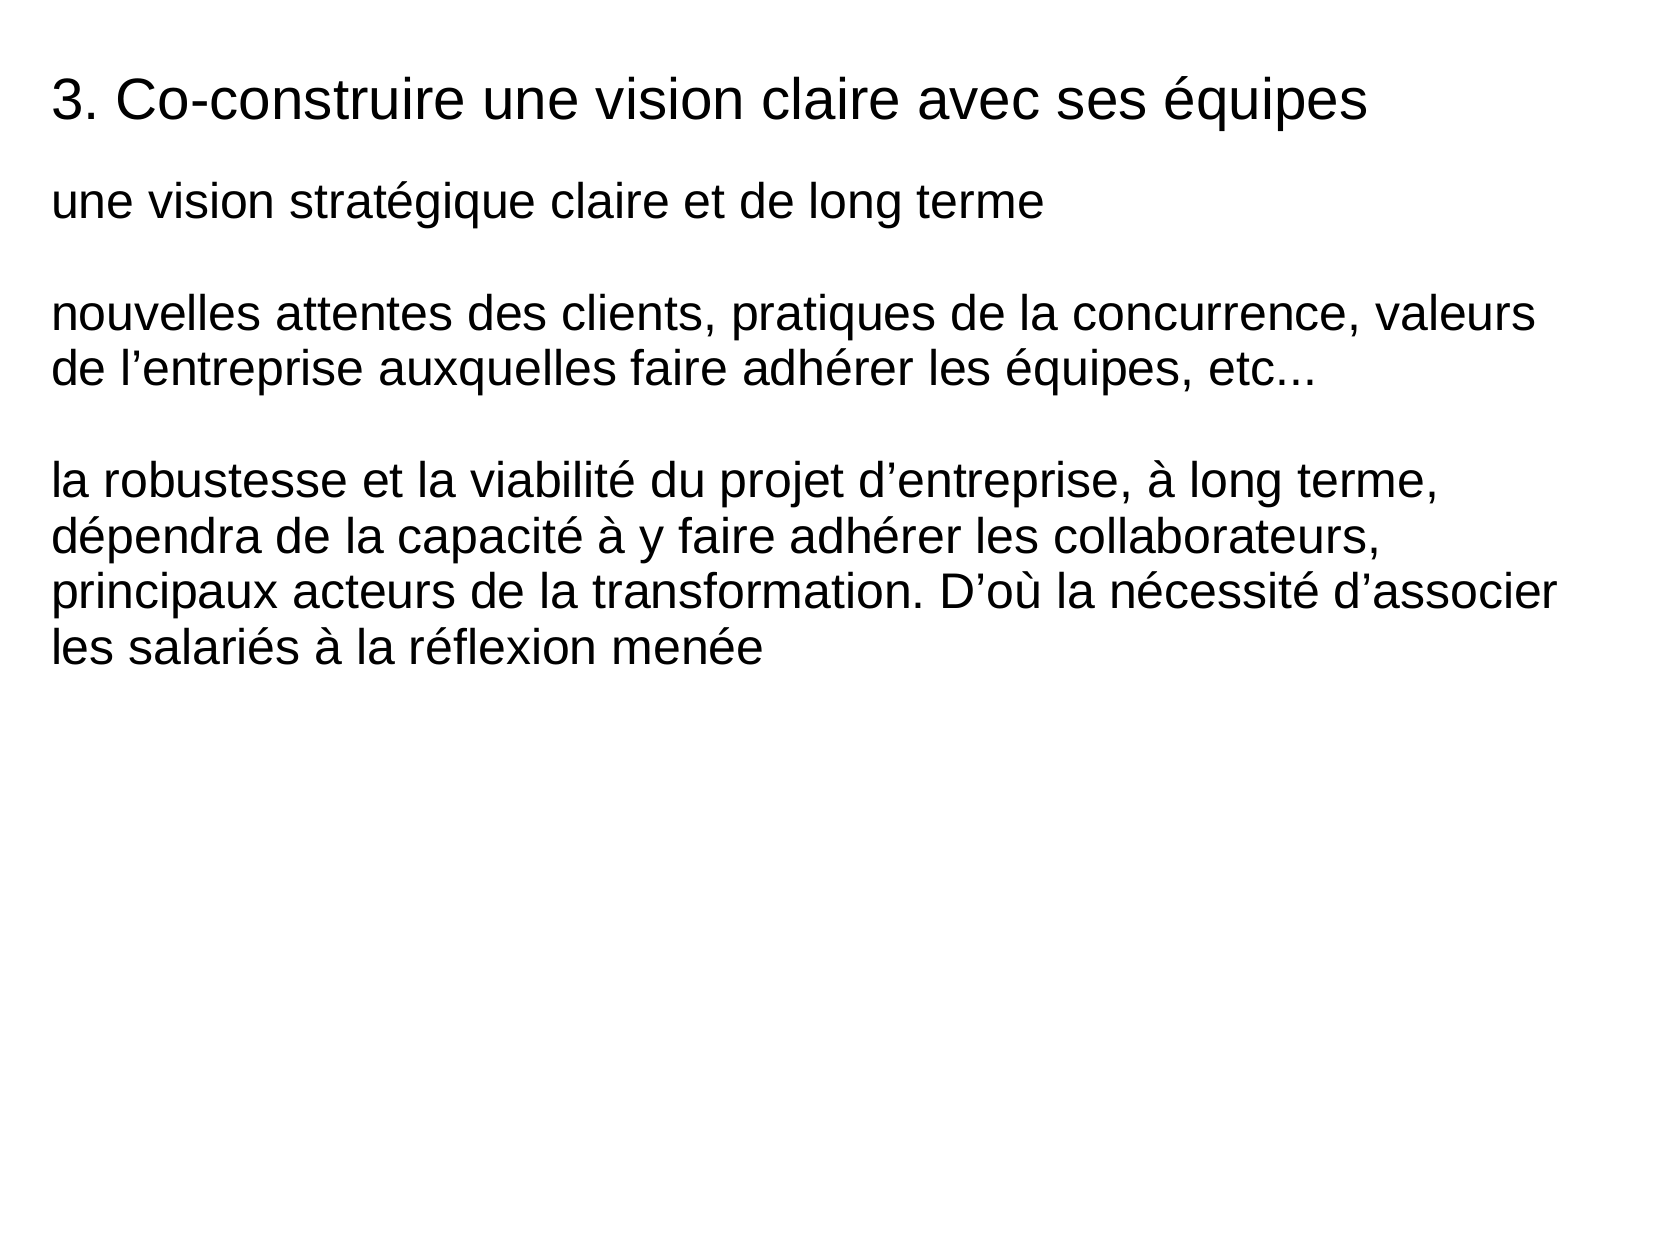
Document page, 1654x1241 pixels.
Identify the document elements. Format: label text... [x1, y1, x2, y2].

text_box 3. Co-construire une vision claire avec ses équipes une vision stratégique claire et de long terme nouvelles attentes des clients, pratiques de la concurrence, valeurs de l’entreprise auxquelles faire adhérer les équipes, etc... la robustesse et la viabilité du projet d’entreprise, à long terme, dépendra de la capacité à y faire adhérer les collaborateurs, principaux acteurs de la transformation. D’où la nécessité d’associer les salariés à la réflexion menée [36, 59, 1583, 1182]
